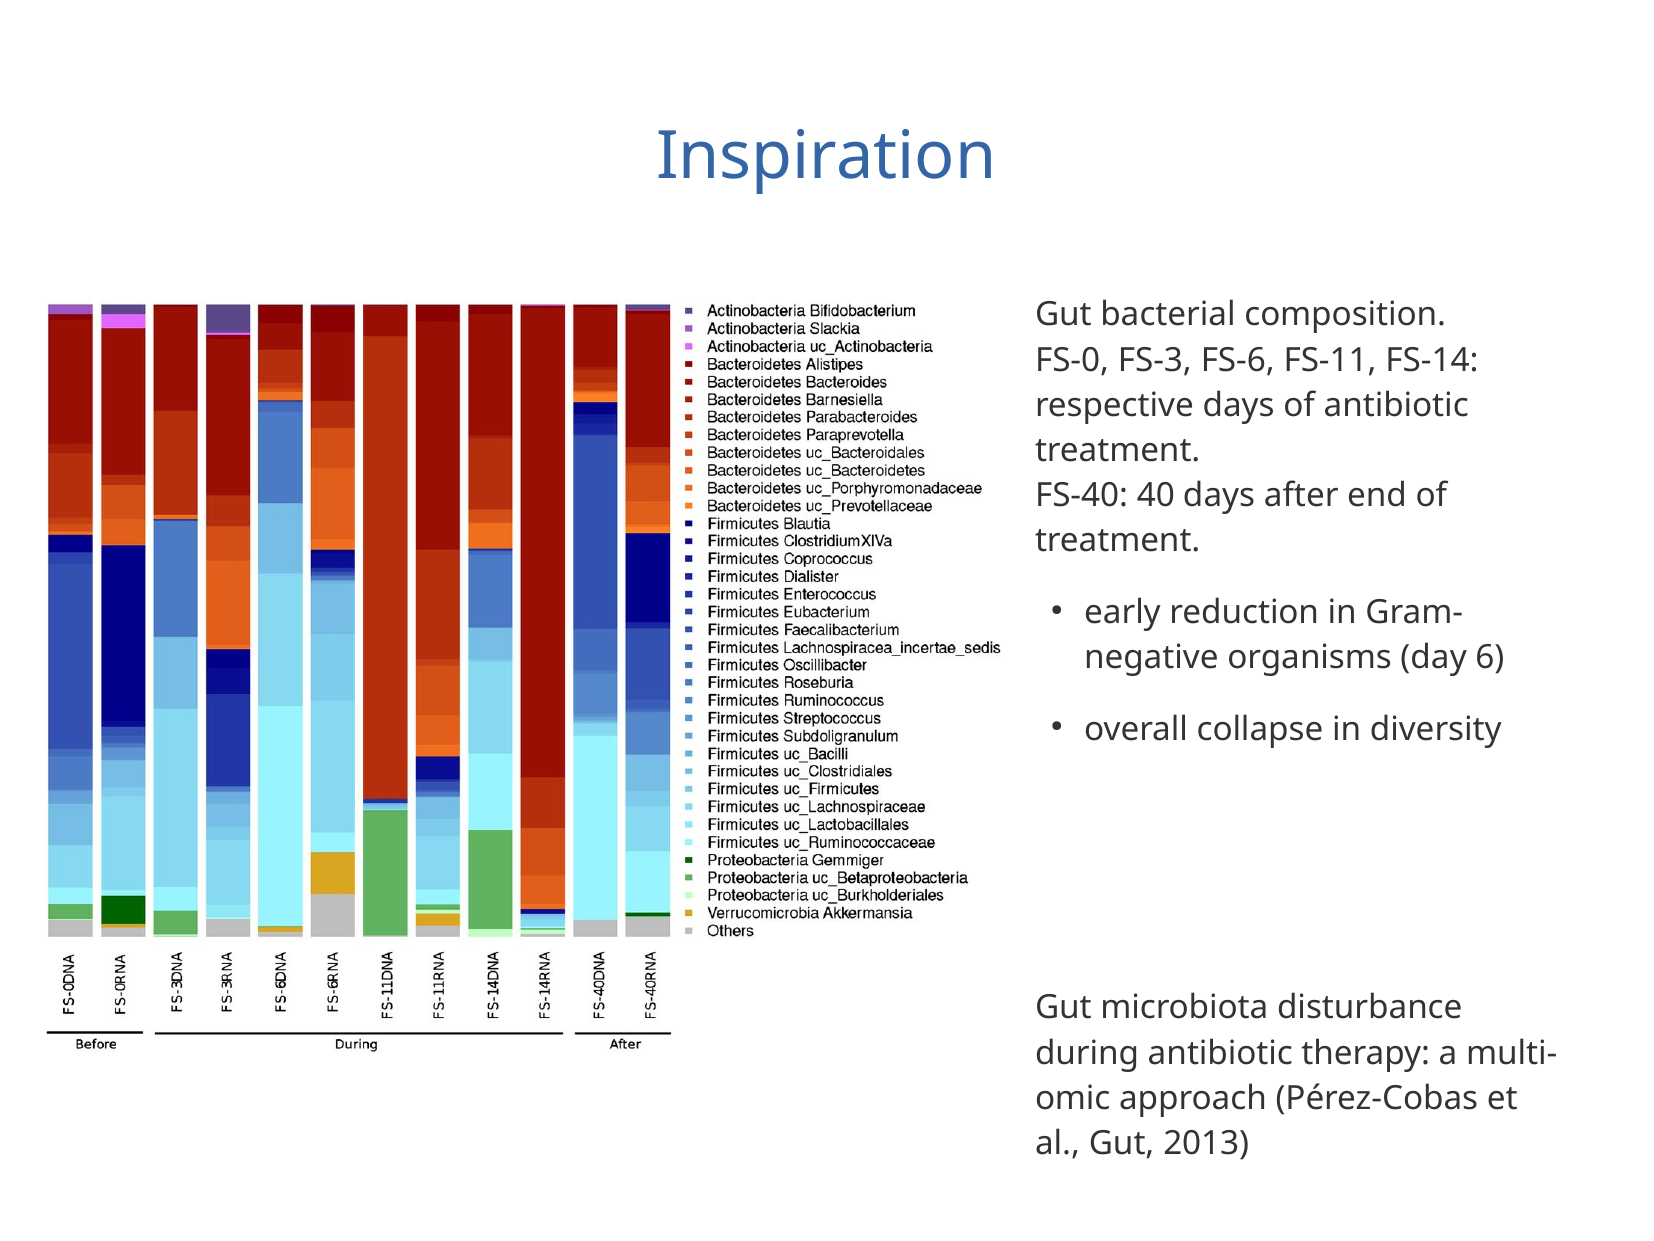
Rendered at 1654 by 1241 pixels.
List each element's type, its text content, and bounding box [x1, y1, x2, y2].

list Gut bacterial composition. FS-0, FS-3, FS-6, FS-11, FS-14: respective days of antibiotic treatment. FS-40: 40 days after end of treatment. early reduction in Gram-negative organisms (day 6) overall collapse in diversity Gut microbiota disturbance during antibiotic therapy: a multi-omic approach (Pérez-Cobas et al., Gut, 2013) [1035, 290, 1571, 1171]
title Inspiration [82, 49, 1571, 257]
picture [45, 299, 1001, 1053]
